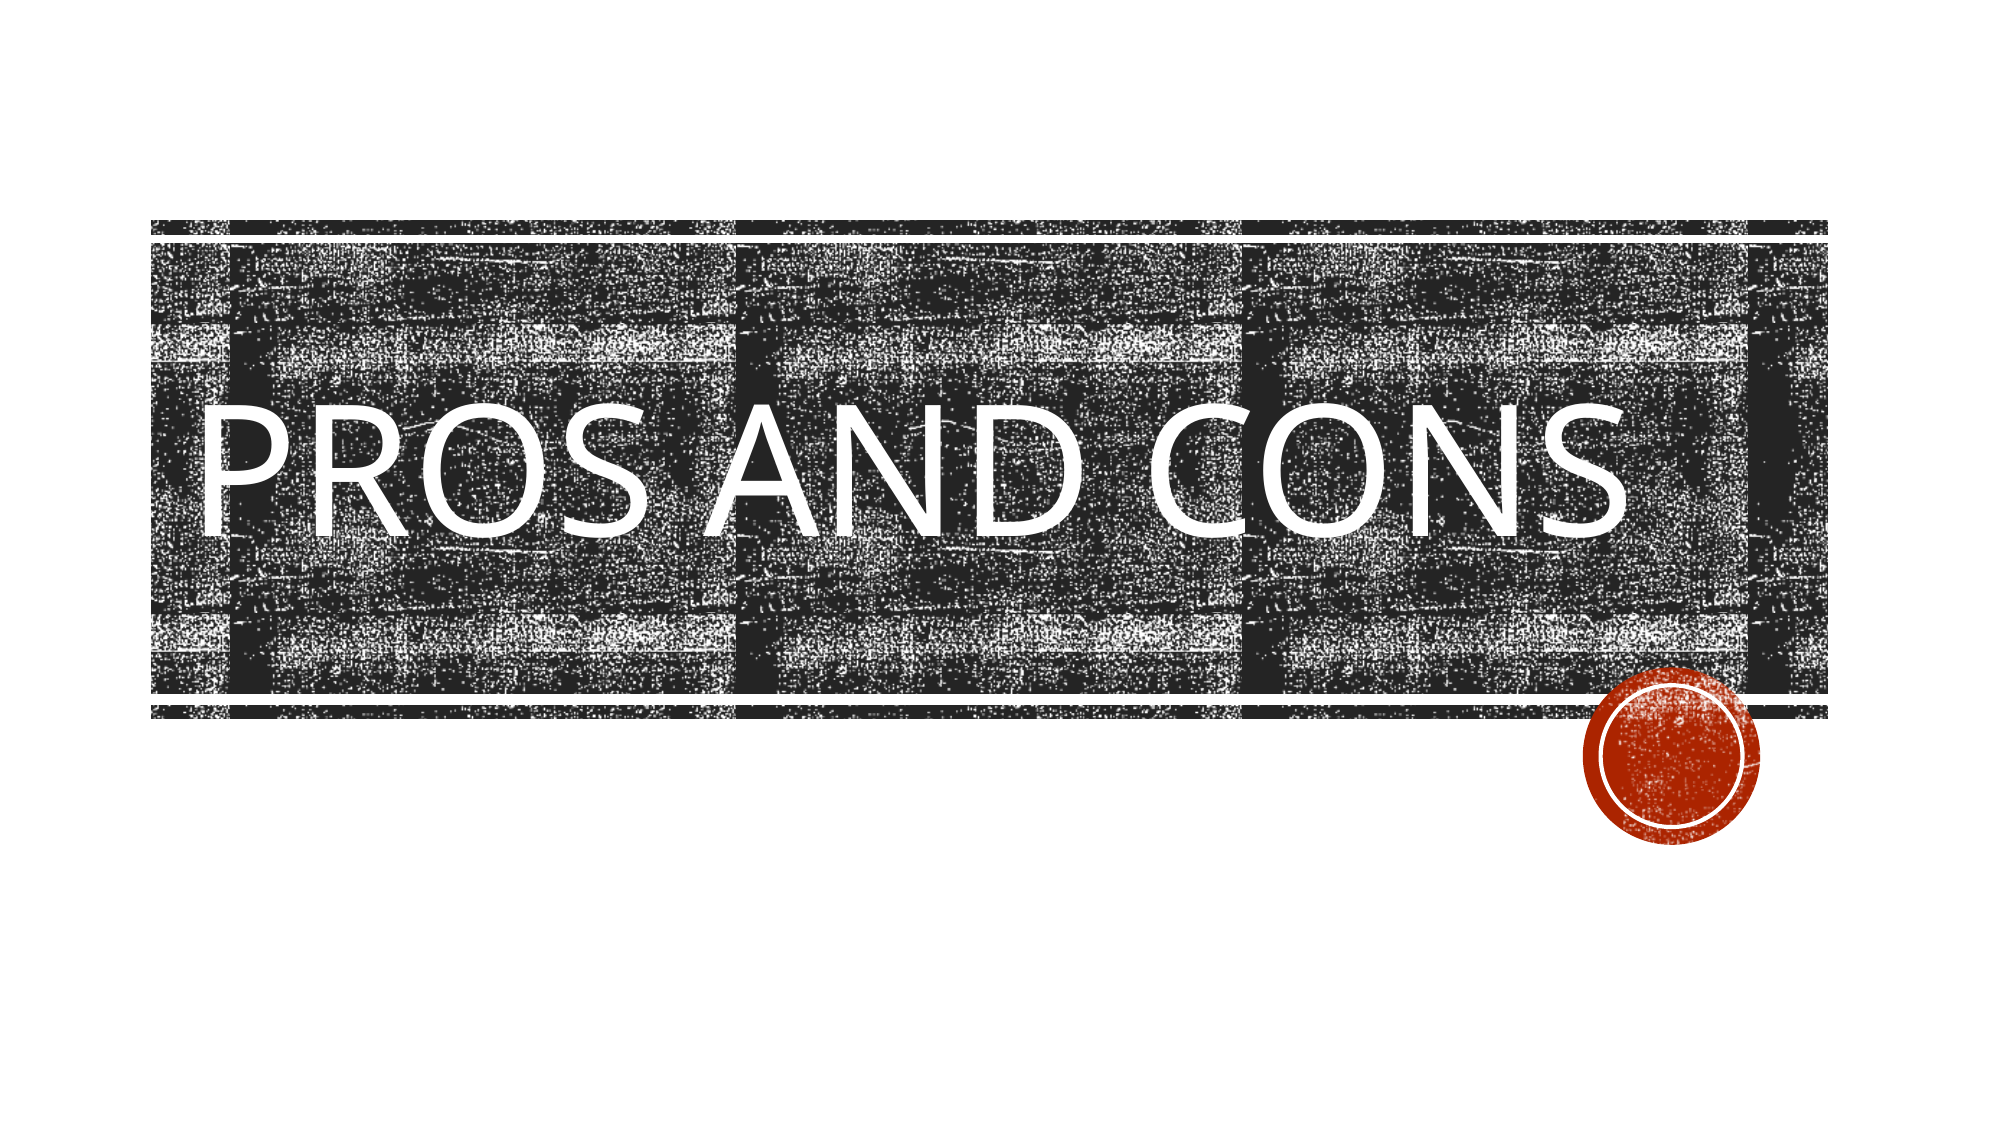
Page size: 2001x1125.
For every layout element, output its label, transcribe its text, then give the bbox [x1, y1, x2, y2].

title Pros and cons [172, 234, 1808, 733]
